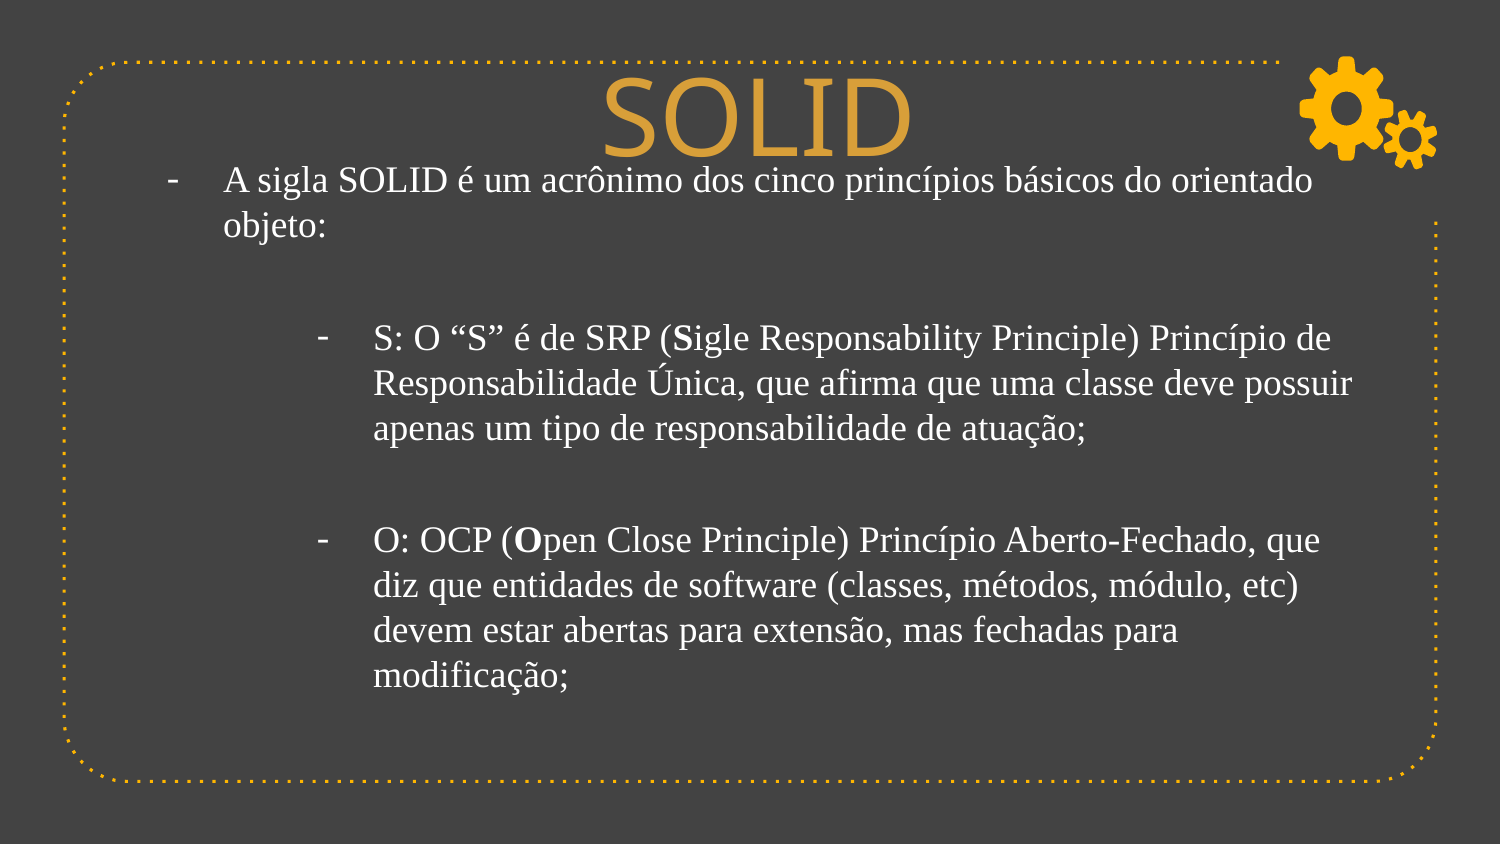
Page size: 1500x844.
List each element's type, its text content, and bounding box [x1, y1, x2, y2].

text_box [1383, 109, 1437, 170]
text_box [1299, 56, 1394, 161]
title SOLID [1332, 92, 1361, 125]
list A sigla SOLID é um acrônimo dos cinco princípios básicos do orientado objeto: S: O “S” é de SRP (Sigle Responsability Principle) Princípio de Responsabilidade Única, que afirma que uma classe deve possuir apenas um tipo de responsabilidade de atuação; O: OCP (Open Close Principle) Princípio Aberto-Fechado, que diz que entidades de software (classes, métodos, módulo, etc) devem estar abertas para extensão, mas fechadas para modificação; [133, 140, 1384, 742]
title SOLID [59, 32, 1458, 127]
